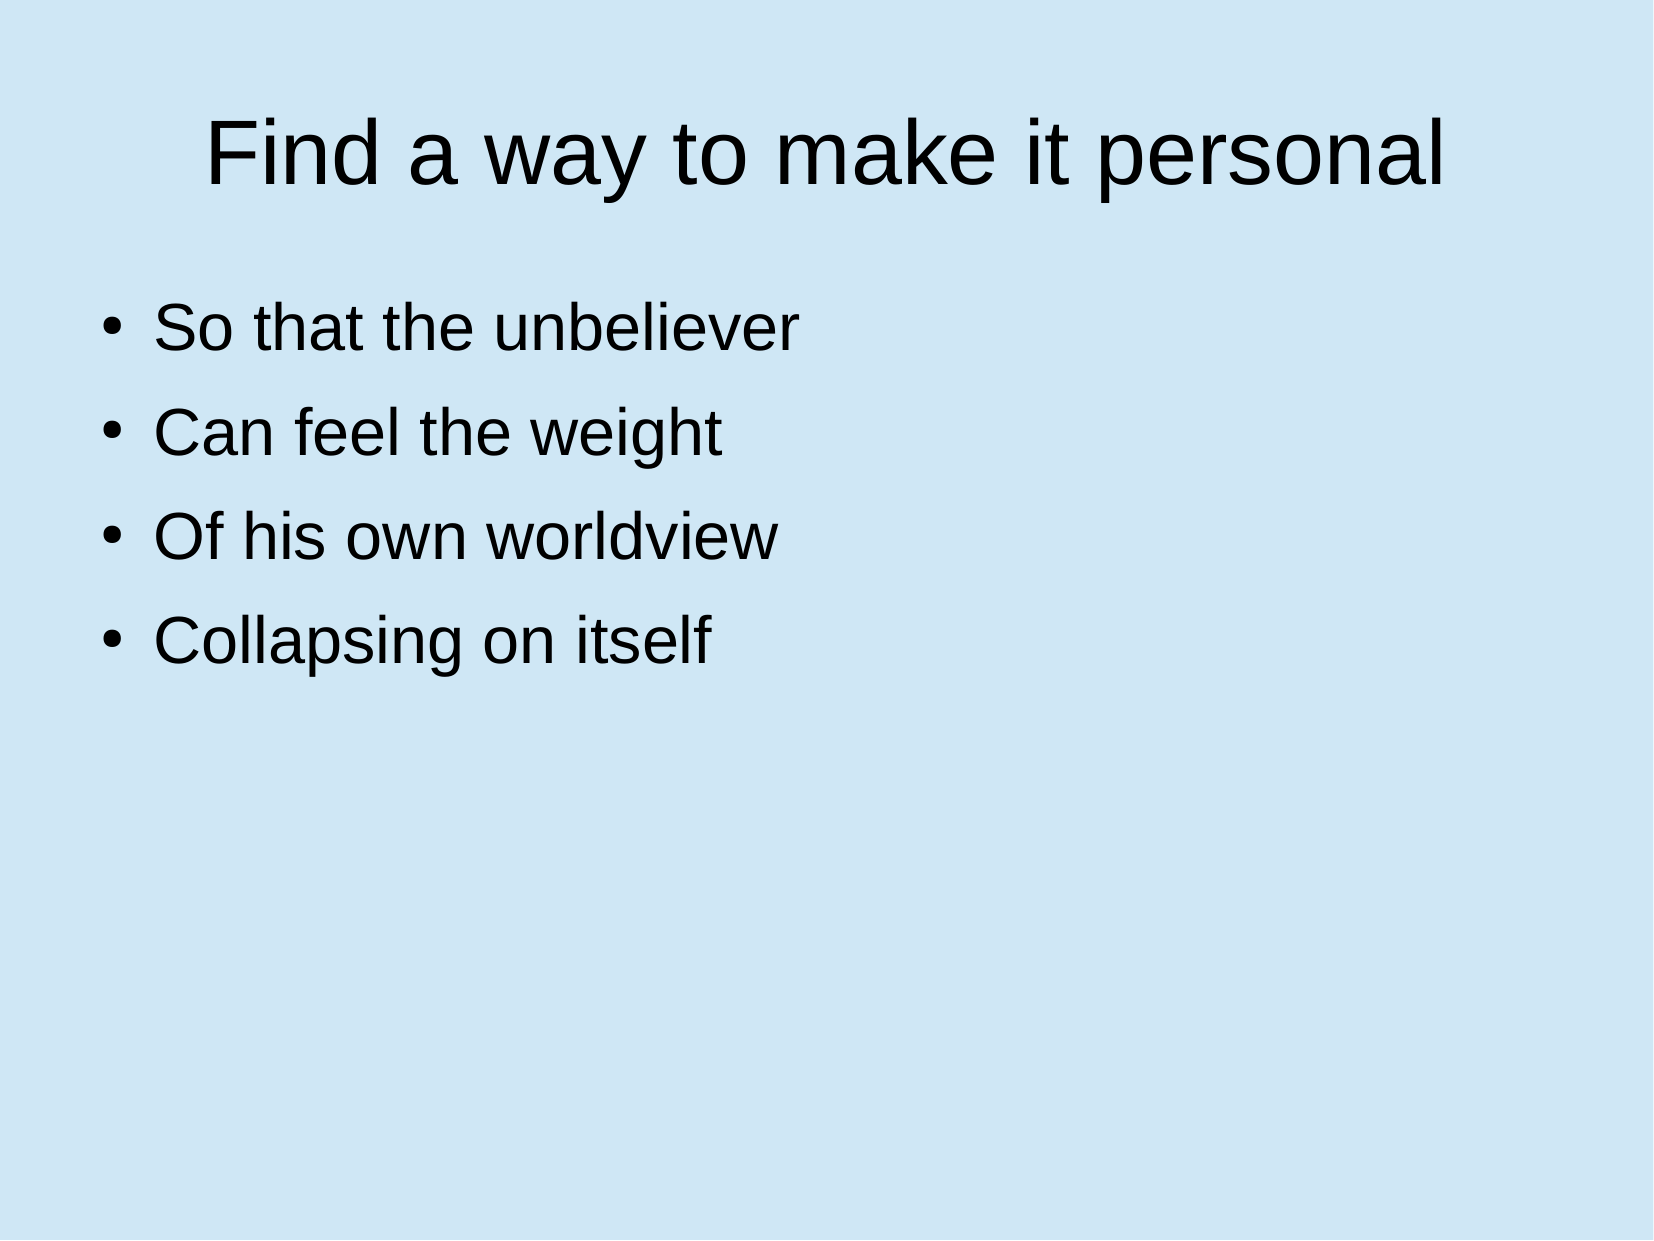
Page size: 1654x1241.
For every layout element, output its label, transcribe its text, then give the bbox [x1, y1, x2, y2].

title Find a way to make it personal [82, 49, 1571, 257]
list So that the unbeliever Can feel the weight Of his own worldview Collapsing on itself [82, 290, 1571, 1109]
